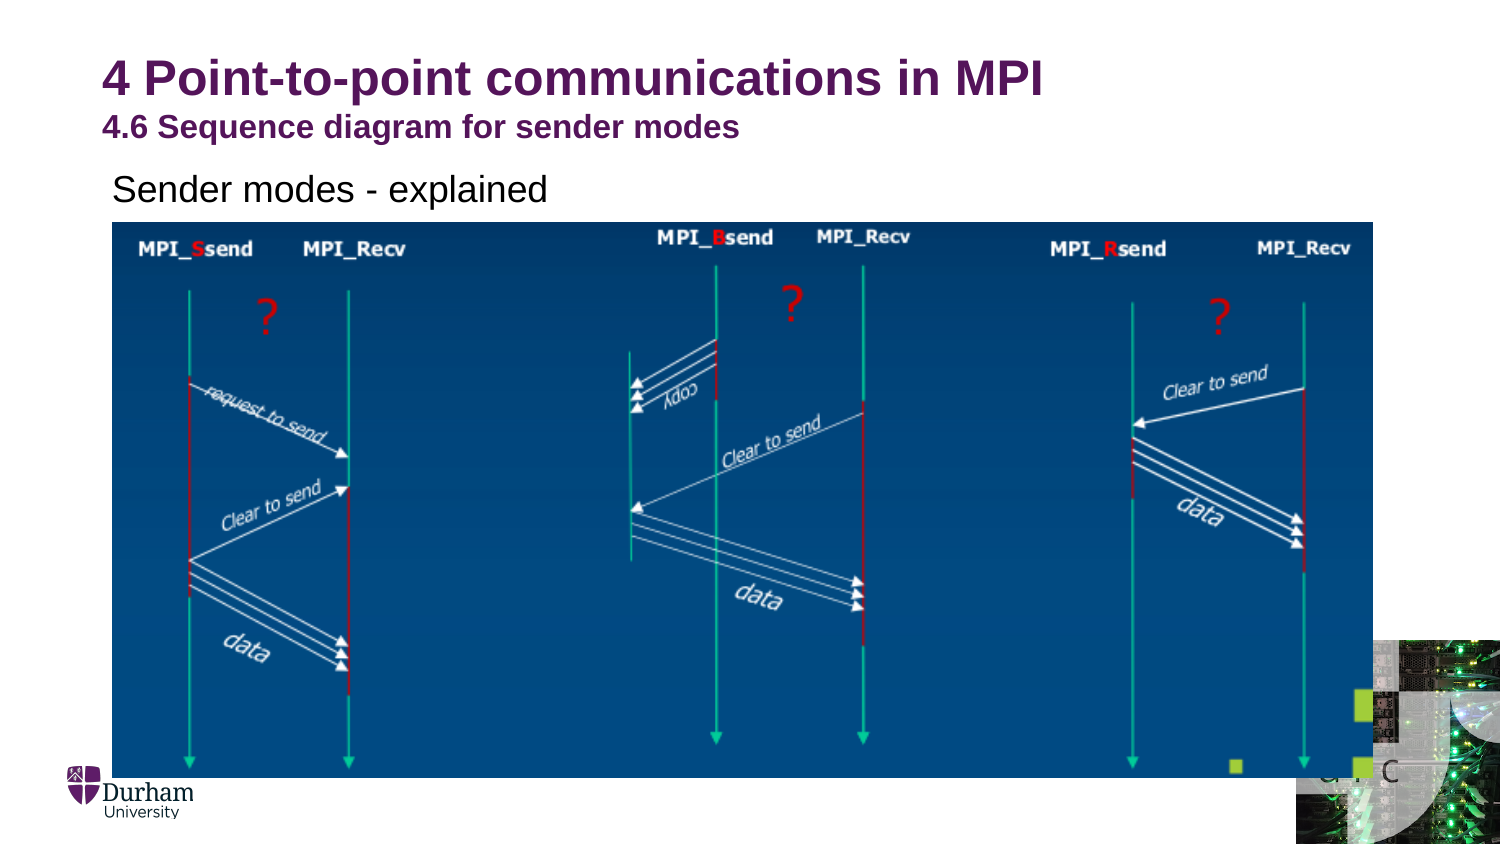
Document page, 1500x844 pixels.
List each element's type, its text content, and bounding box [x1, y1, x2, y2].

title 4 Point-to-point communications in MPI 4.6 Sequence diagram for sender modes [101, 45, 1399, 154]
text_box Sender modes - explained [97, 161, 1362, 261]
picture [67, 222, 1500, 844]
